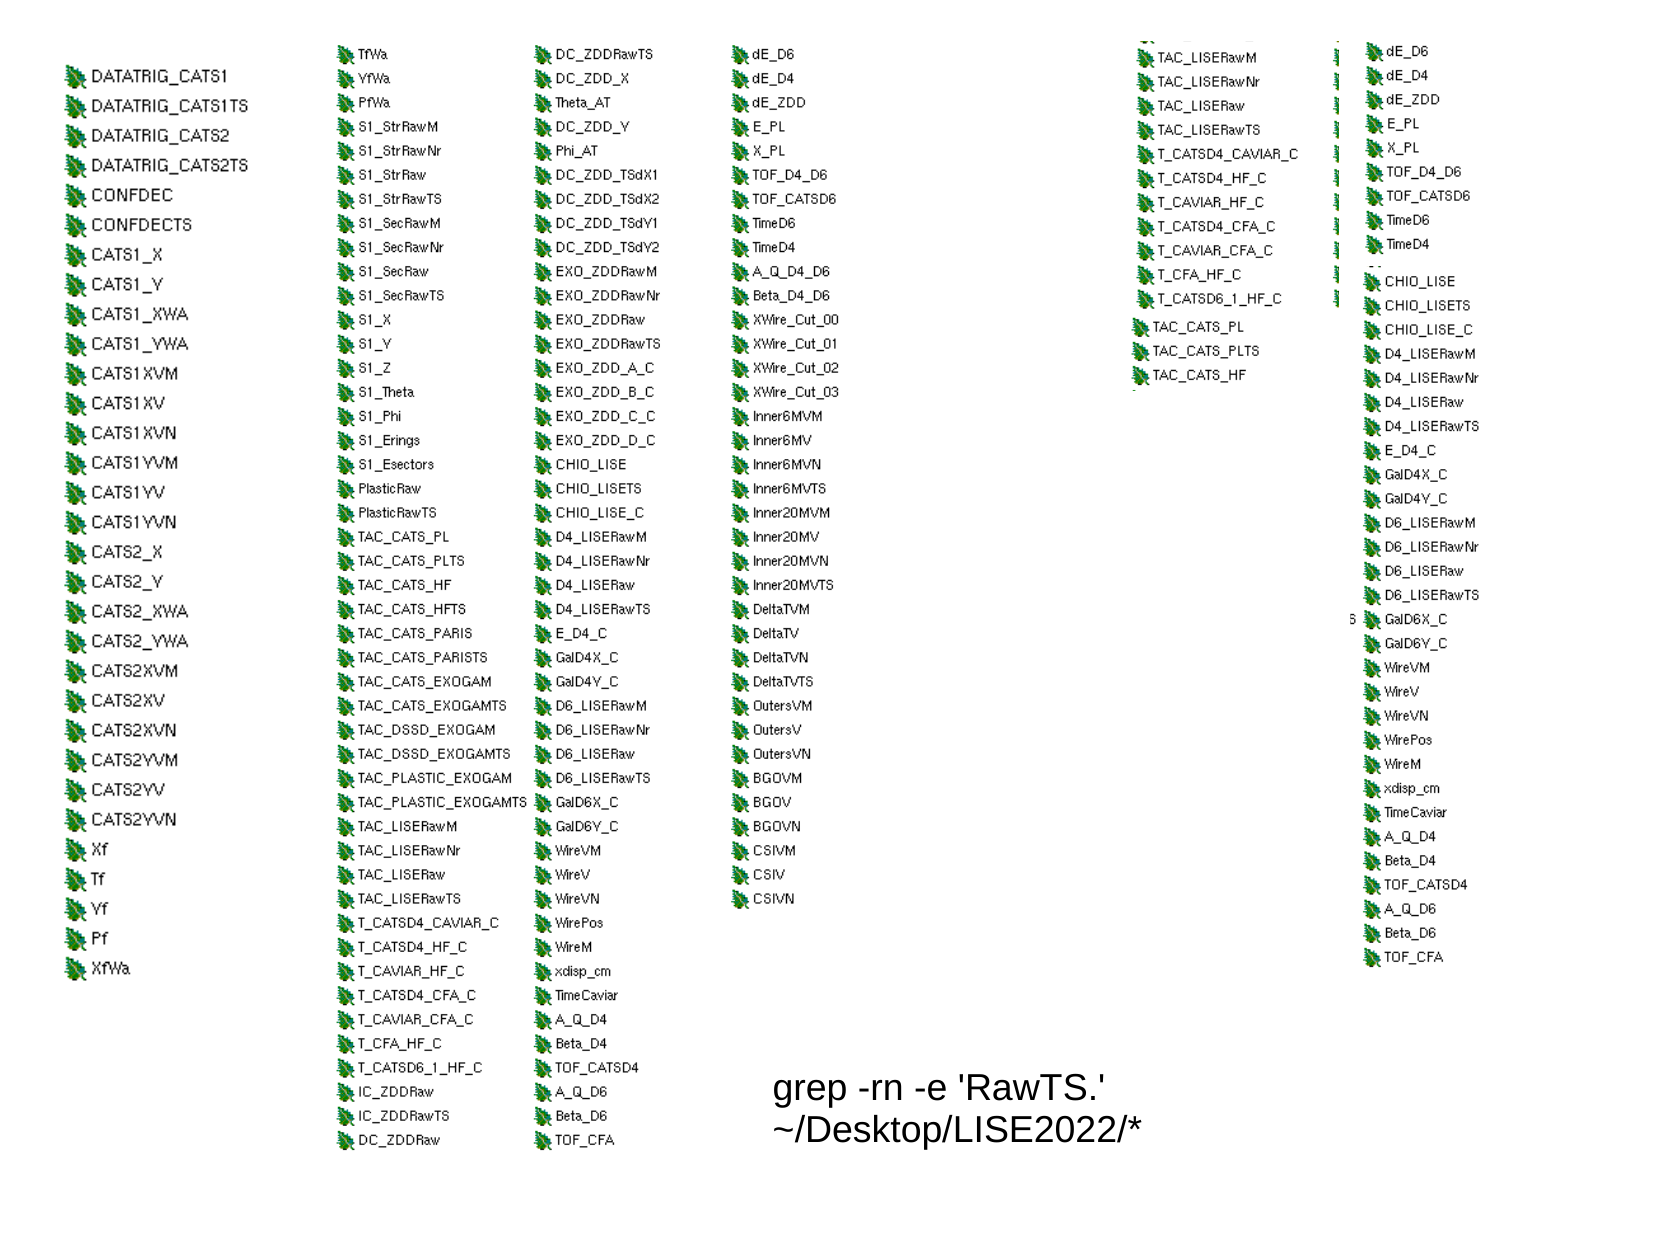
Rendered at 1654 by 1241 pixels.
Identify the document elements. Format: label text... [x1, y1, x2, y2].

picture [1110, 41, 1339, 312]
text_box grep -rn -e 'RawTS.' ~/Desktop/LISE2022/* [757, 1059, 1501, 1117]
picture [1350, 41, 1490, 255]
picture [1350, 266, 1515, 976]
picture [60, 59, 271, 987]
picture [310, 44, 856, 1159]
picture [812, 1119, 827, 1139]
picture [1125, 315, 1290, 391]
